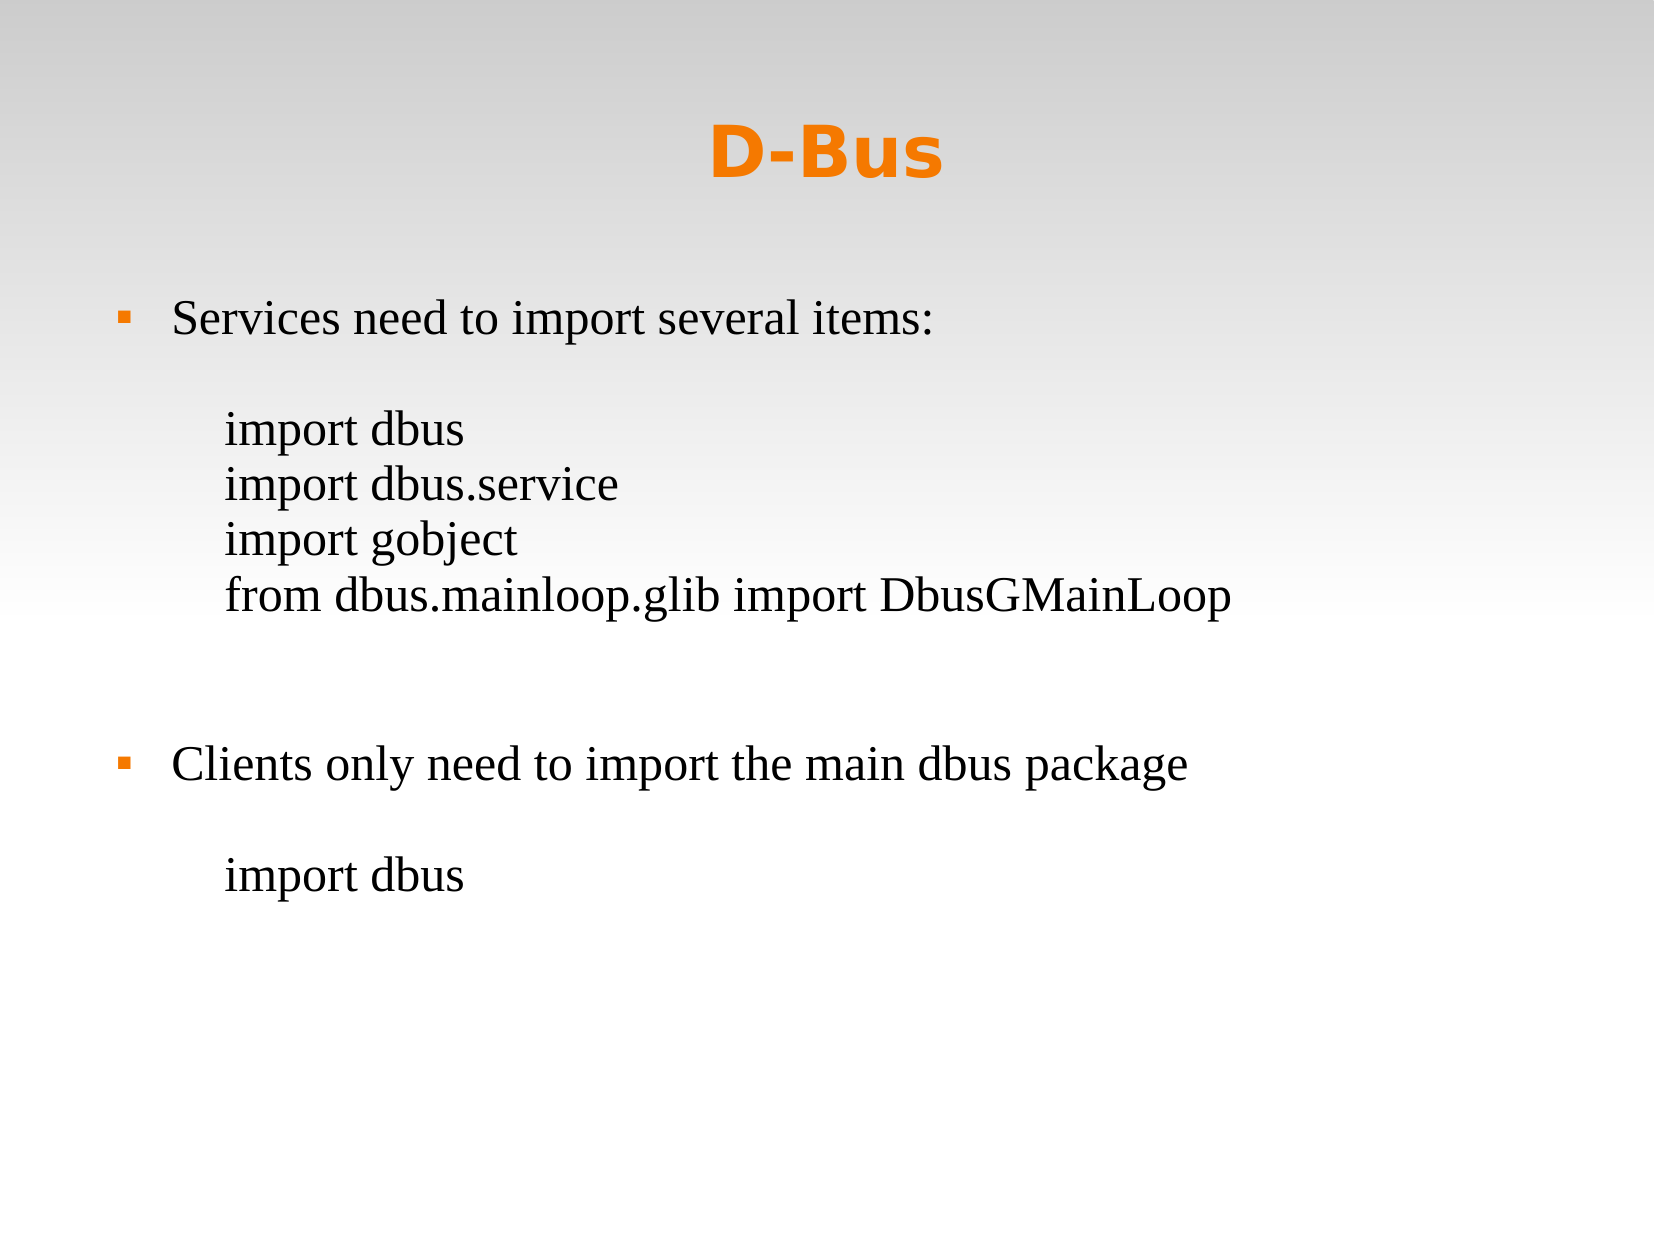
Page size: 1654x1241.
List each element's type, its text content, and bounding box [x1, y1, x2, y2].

title D-Bus [82, 49, 1571, 257]
list Services need to import several items: import dbus import dbus.service import gobject from dbus.mainloop.glib import DbusGMainLoop Clients only need to import the main dbus package import dbus [82, 290, 1571, 1109]
